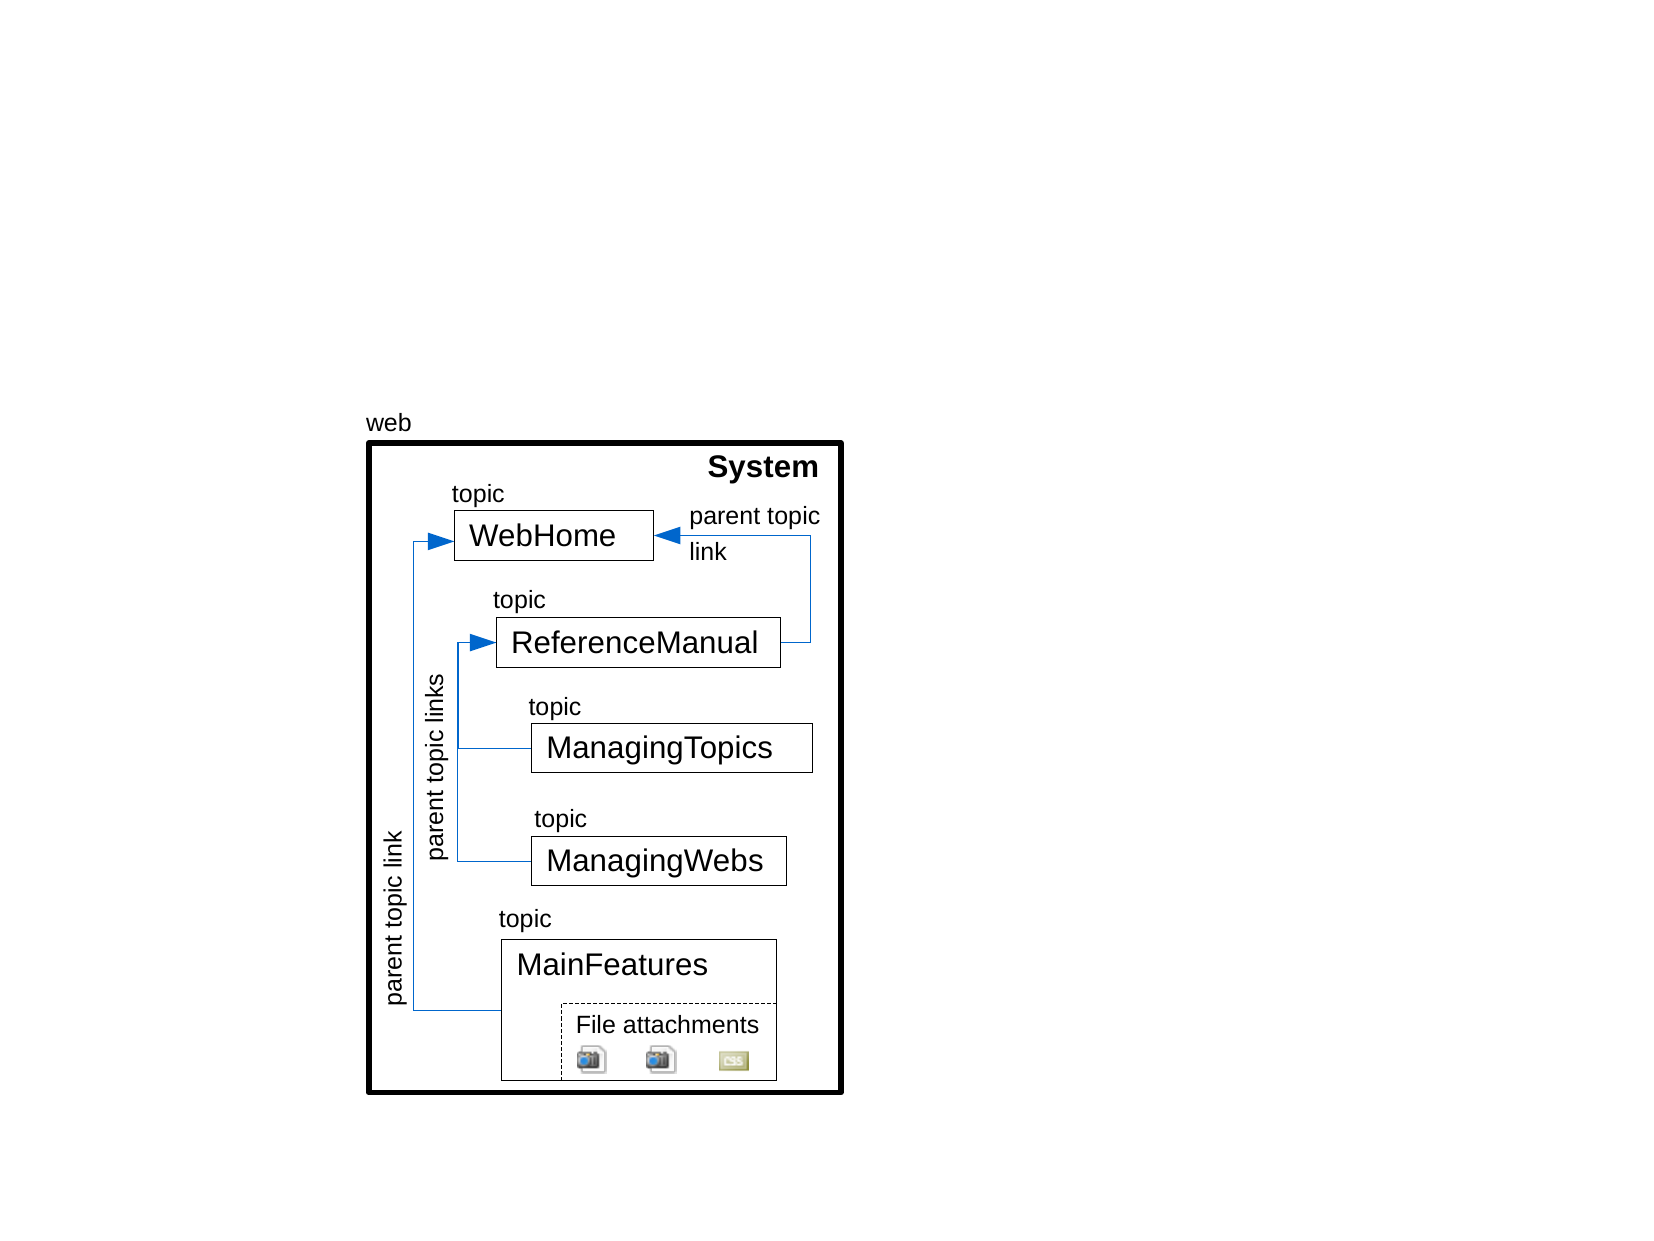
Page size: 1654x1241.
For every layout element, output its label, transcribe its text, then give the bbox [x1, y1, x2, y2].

text_box topic [437, 472, 526, 517]
text_box ManagingWebs [531, 836, 787, 886]
text_box System [692, 441, 842, 493]
text_box topic [519, 797, 609, 842]
text_box ReferenceManual [496, 617, 781, 668]
text_box parent topic links [413, 655, 456, 877]
picture [719, 1046, 749, 1075]
text_box topic [478, 578, 567, 624]
picture [646, 1045, 677, 1074]
text_box topic [484, 897, 573, 942]
text_box WebHome [454, 510, 654, 561]
picture [577, 1045, 607, 1074]
text_box File attachments [561, 1003, 777, 1081]
text_box topic [513, 685, 603, 730]
text_box parent topic link [371, 806, 415, 1022]
text_box MainFeatures [501, 939, 777, 1081]
text_box ManagingTopics [531, 723, 813, 773]
text_box parent topic [674, 494, 842, 538]
text_box link [674, 530, 753, 573]
text_box web [351, 401, 440, 445]
